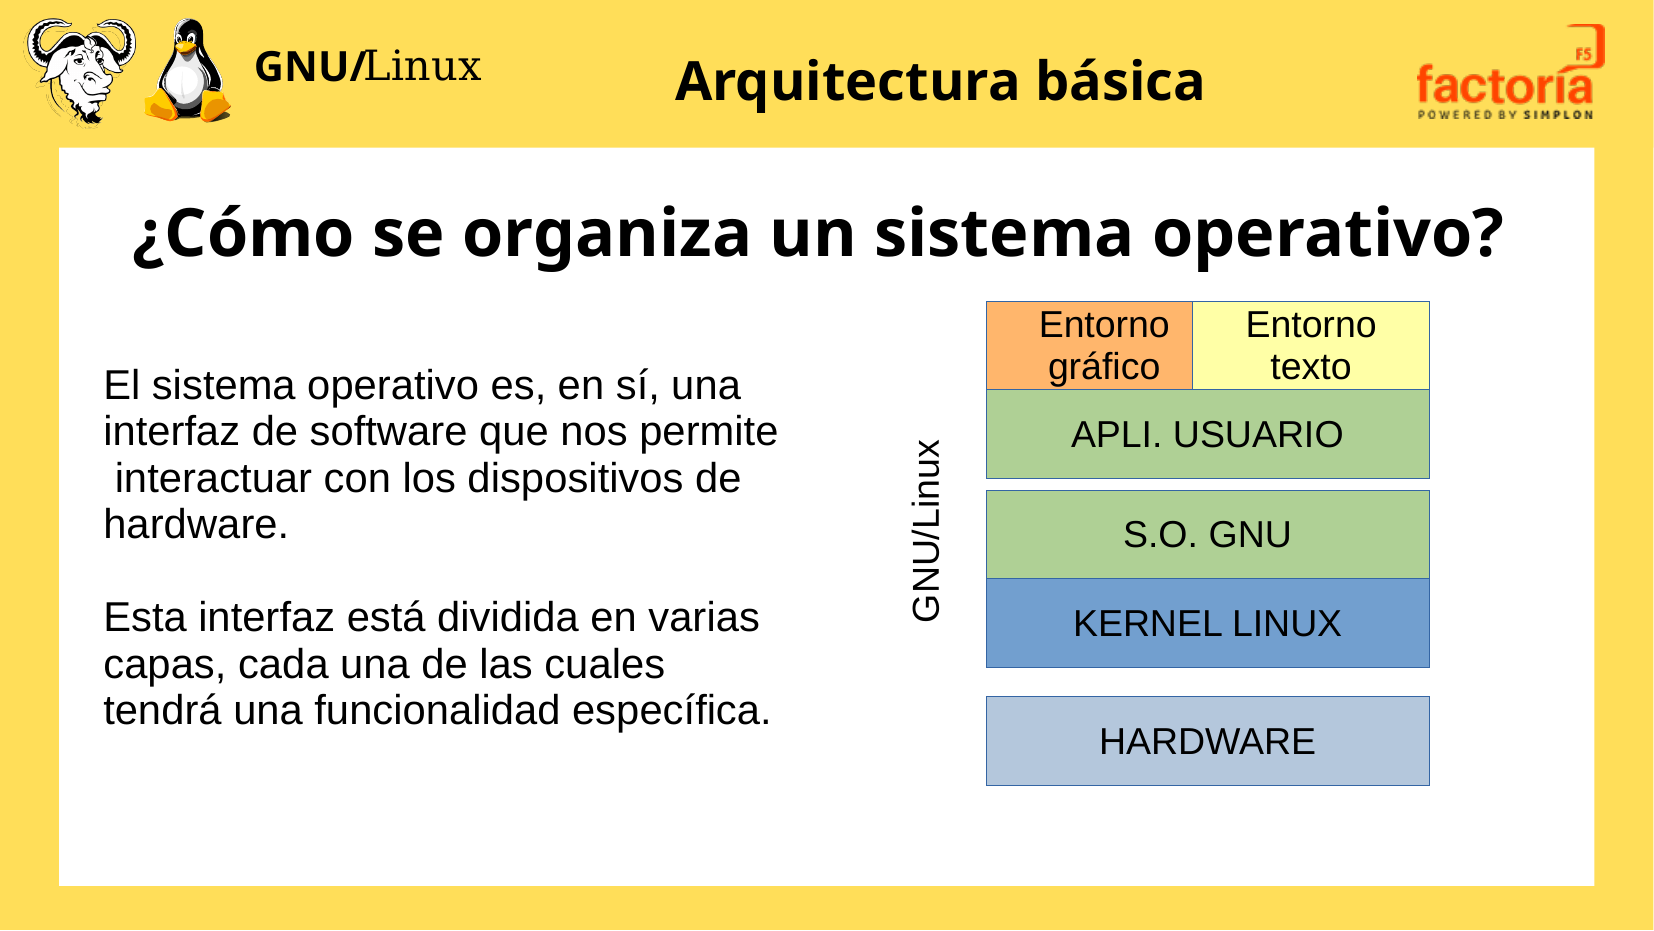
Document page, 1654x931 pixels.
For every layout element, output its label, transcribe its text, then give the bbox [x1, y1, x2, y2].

text_box HARDWARE [1084, 712, 1332, 770]
text_box S.O. GNU [1108, 506, 1308, 563]
text_box [0, 0, 1654, 886]
text_box Arquitectura básica [660, 35, 1215, 110]
text_box APLI. USUARIO [1056, 405, 1360, 463]
text_box KERNEL LINUX [1058, 594, 1358, 652]
picture [1417, 24, 1605, 119]
text_box El sistema operativo es, en sí, una interfaz de software que nos permite interactuar con los dispositivos de hardware. Esta interfaz está dividida en varias capas, cada una de las cuales tendrá una funcionalidad específica. [88, 354, 798, 821]
text_box ¿Cómo se organiza un sistema operativo? [118, 177, 1503, 266]
text_box GNU/Linux [897, 425, 955, 638]
picture [27, 18, 240, 133]
text_box Entorno texto [1192, 301, 1430, 390]
text_box Entorno gráfico [986, 301, 1192, 390]
title GNU/ [253, 35, 369, 95]
title Linux [369, 45, 487, 91]
